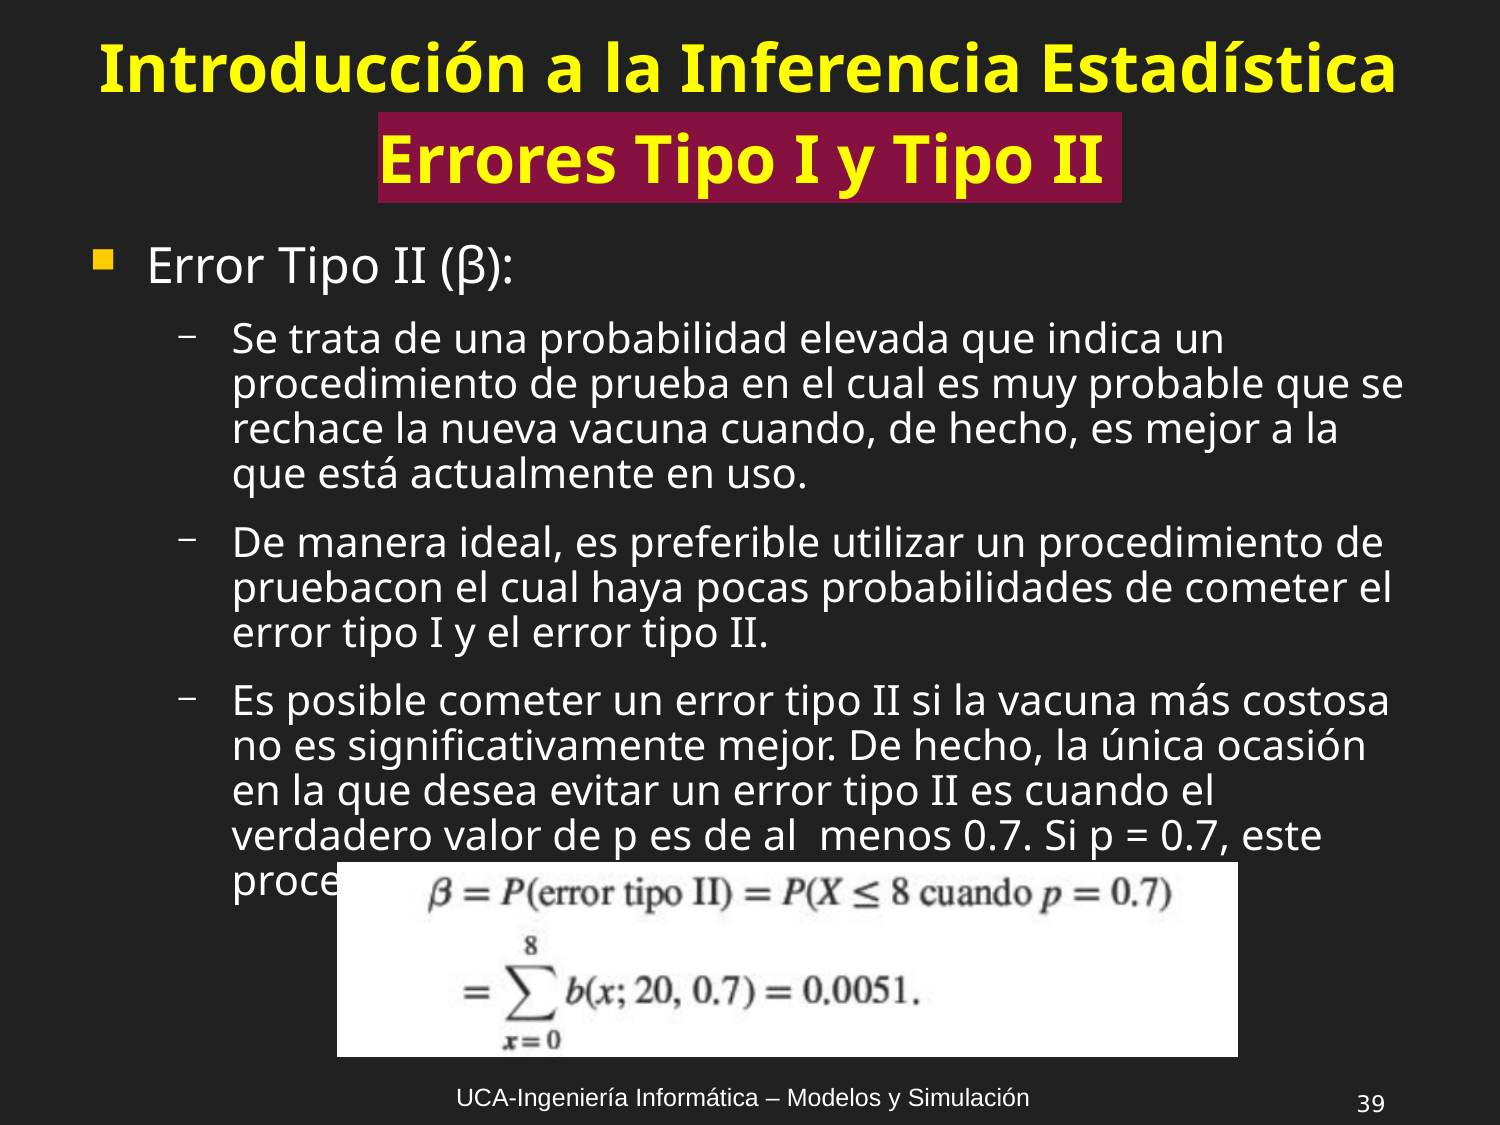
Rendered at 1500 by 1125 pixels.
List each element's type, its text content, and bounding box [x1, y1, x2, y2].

title Introducción a la Inferencia Estadística Errores Tipo I y Tipo II [75, 37, 1426, 188]
list Error Tipo II (β): Se trata de una probabilidad elevada que indica un procedimiento de prueba en el cual es muy probable que se rechace la nueva vacuna cuando, de hecho, es mejor a la que está actualmente en uso. De manera ideal, es preferible utilizar un procedimiento de pruebacon el cual haya pocas probabilidades de cometer el error tipo I y el error tipo II. Es posible cometer un error tipo II si la vacuna más costosa no es significativamente mejor. De hecho, la única ocasión en la que desea evitar un error tipo II es cuando el verdadero valor de p es de al menos 0.7. Si p = 0.7, este procedimiento de prueba da: [75, 232, 1425, 1051]
picture [337, 862, 1238, 1057]
